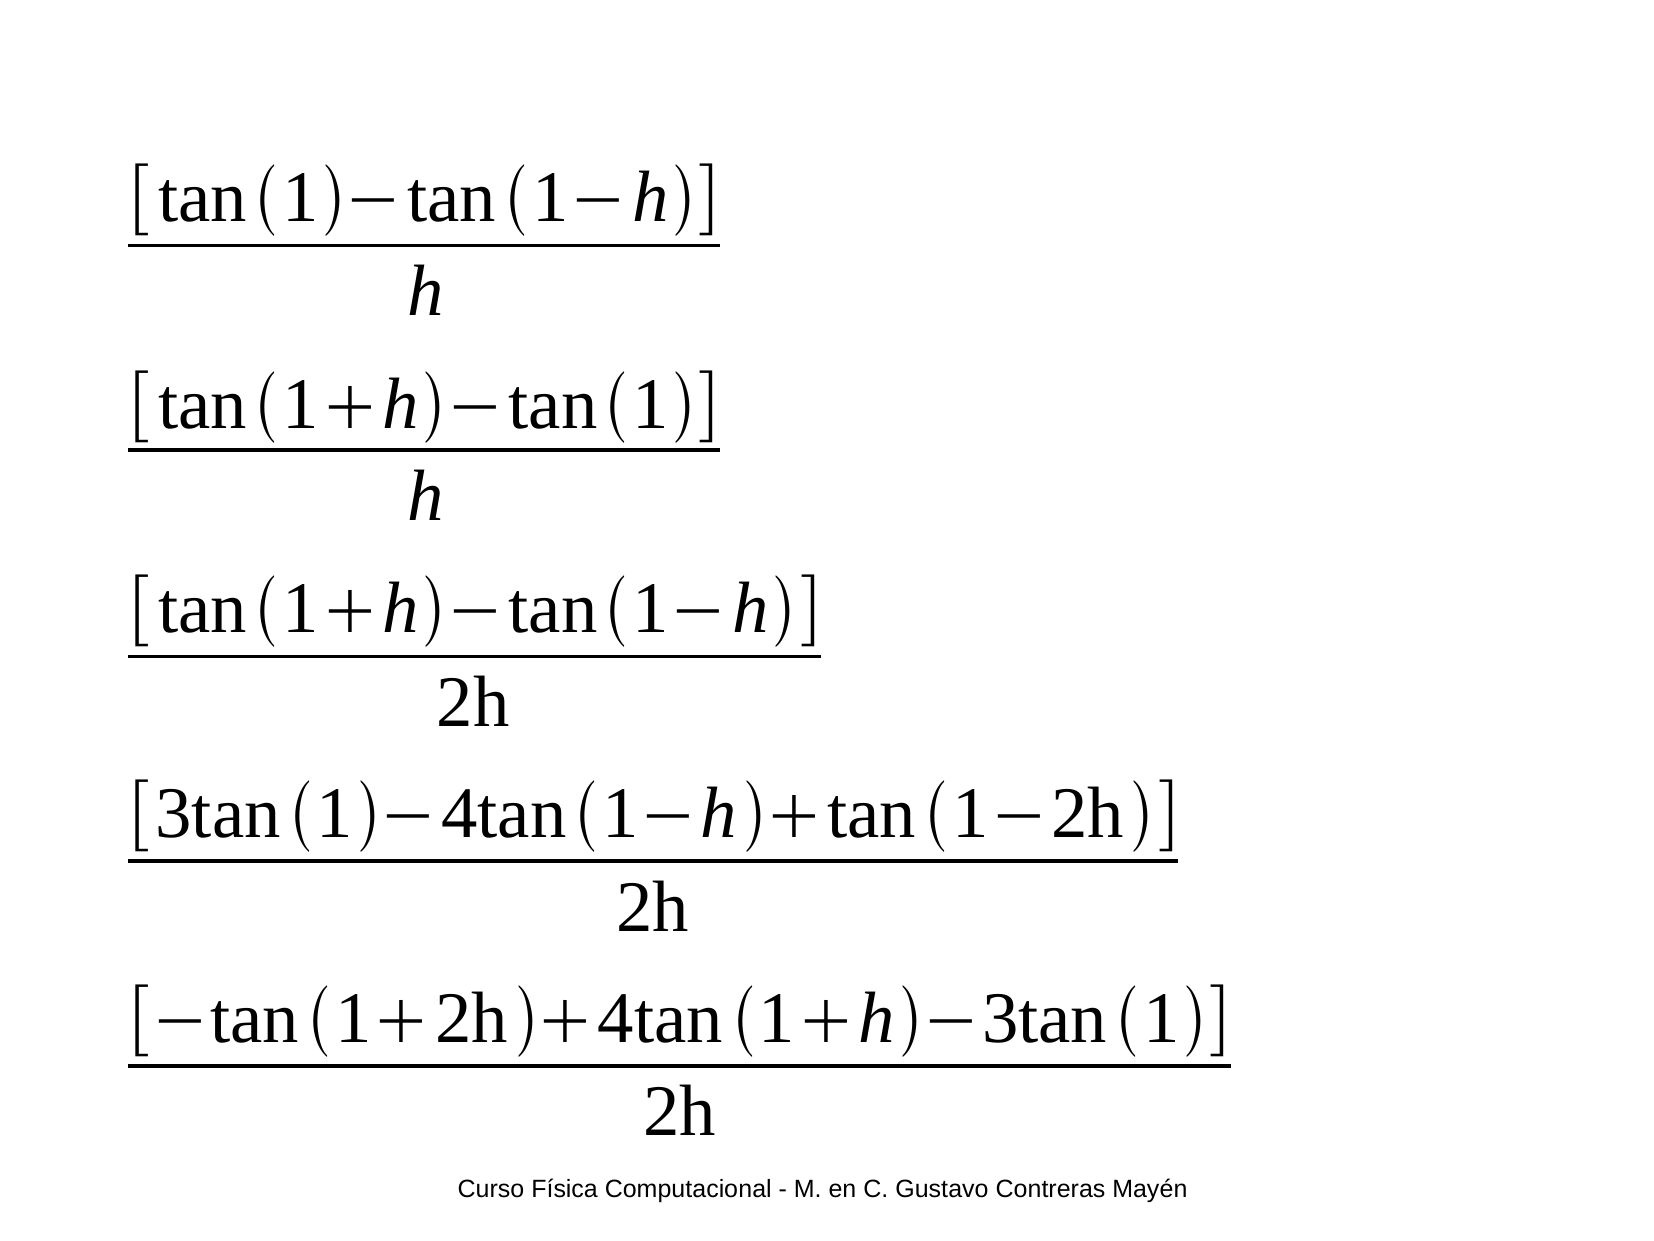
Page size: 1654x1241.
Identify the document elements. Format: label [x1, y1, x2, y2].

chart [118, 157, 1241, 1152]
